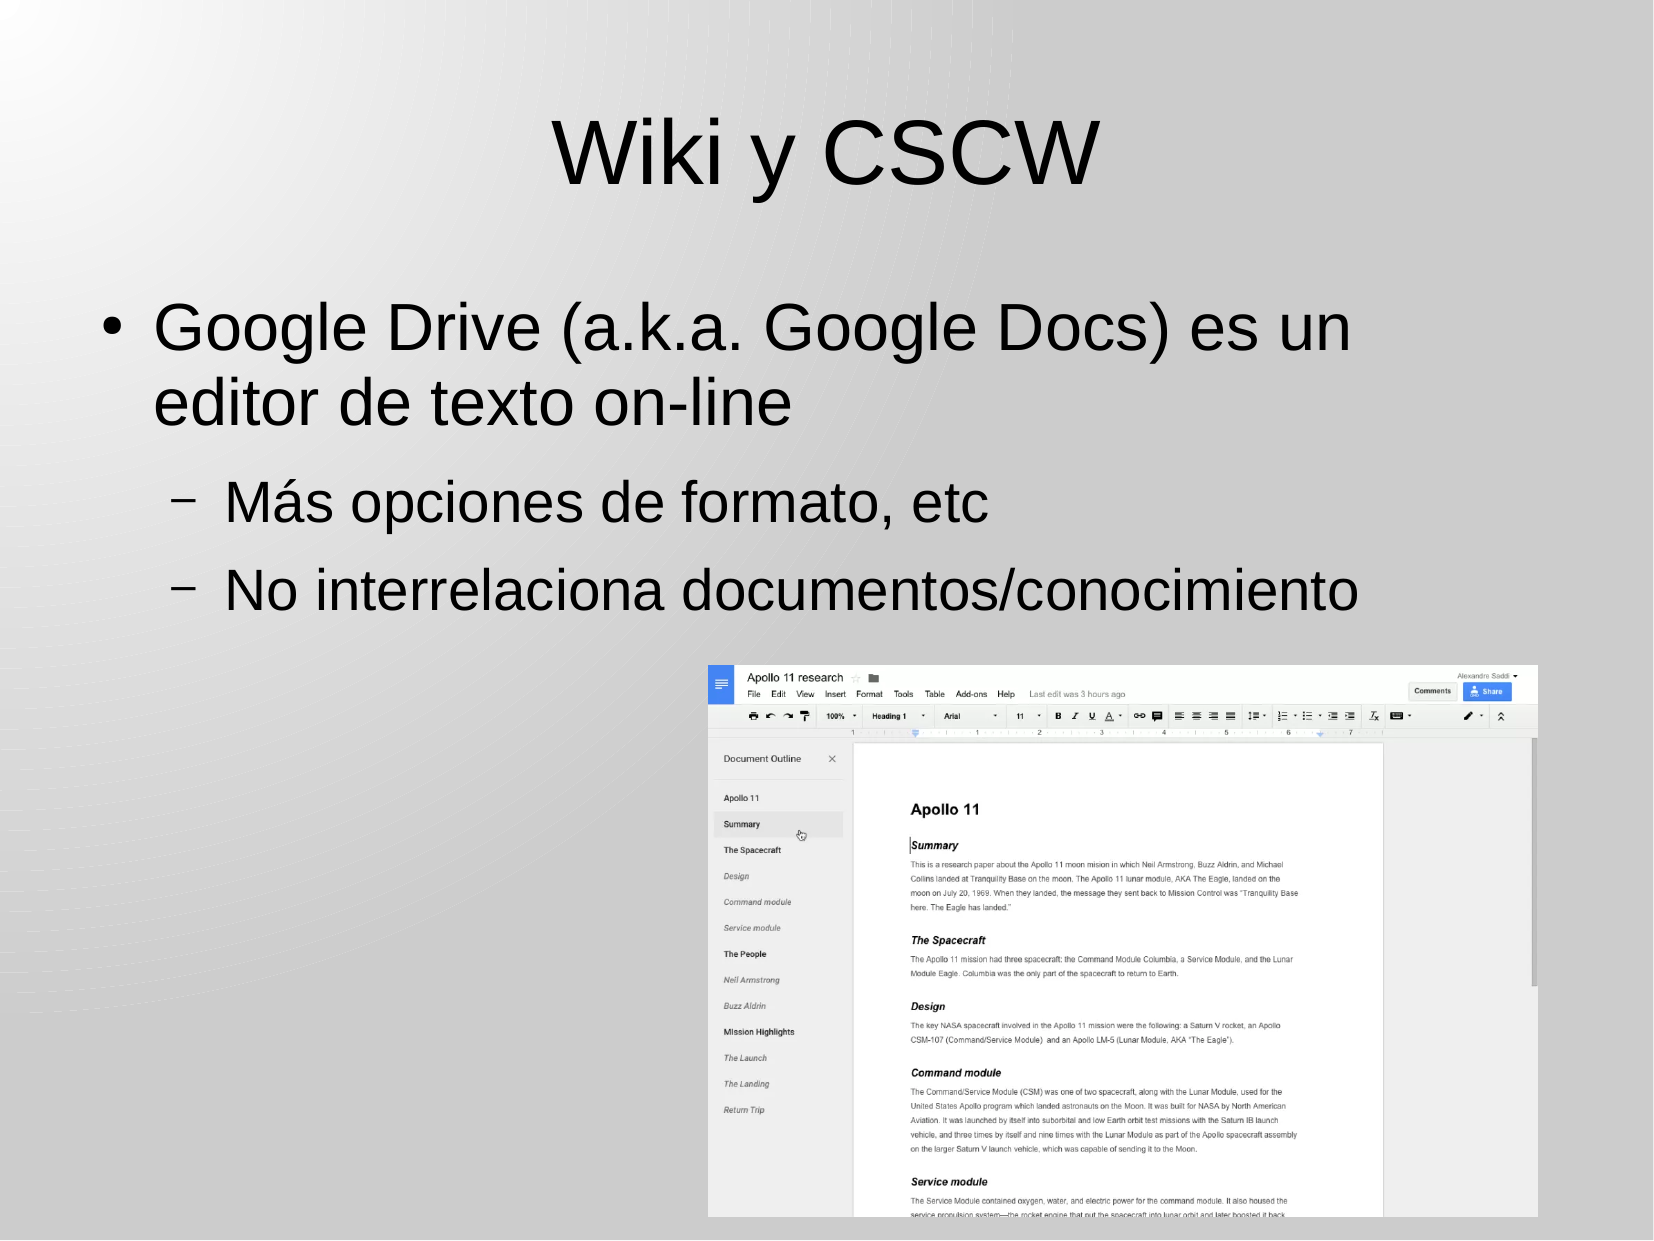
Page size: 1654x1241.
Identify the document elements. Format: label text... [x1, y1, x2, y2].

title Wiki y CSCW [82, 49, 1571, 257]
picture [708, 665, 1538, 1217]
list Google Drive (a.k.a. Google Docs) es un editor de texto on-line Más opciones de formato, etc No interrelaciona documentos/conocimiento [82, 290, 1538, 1109]
